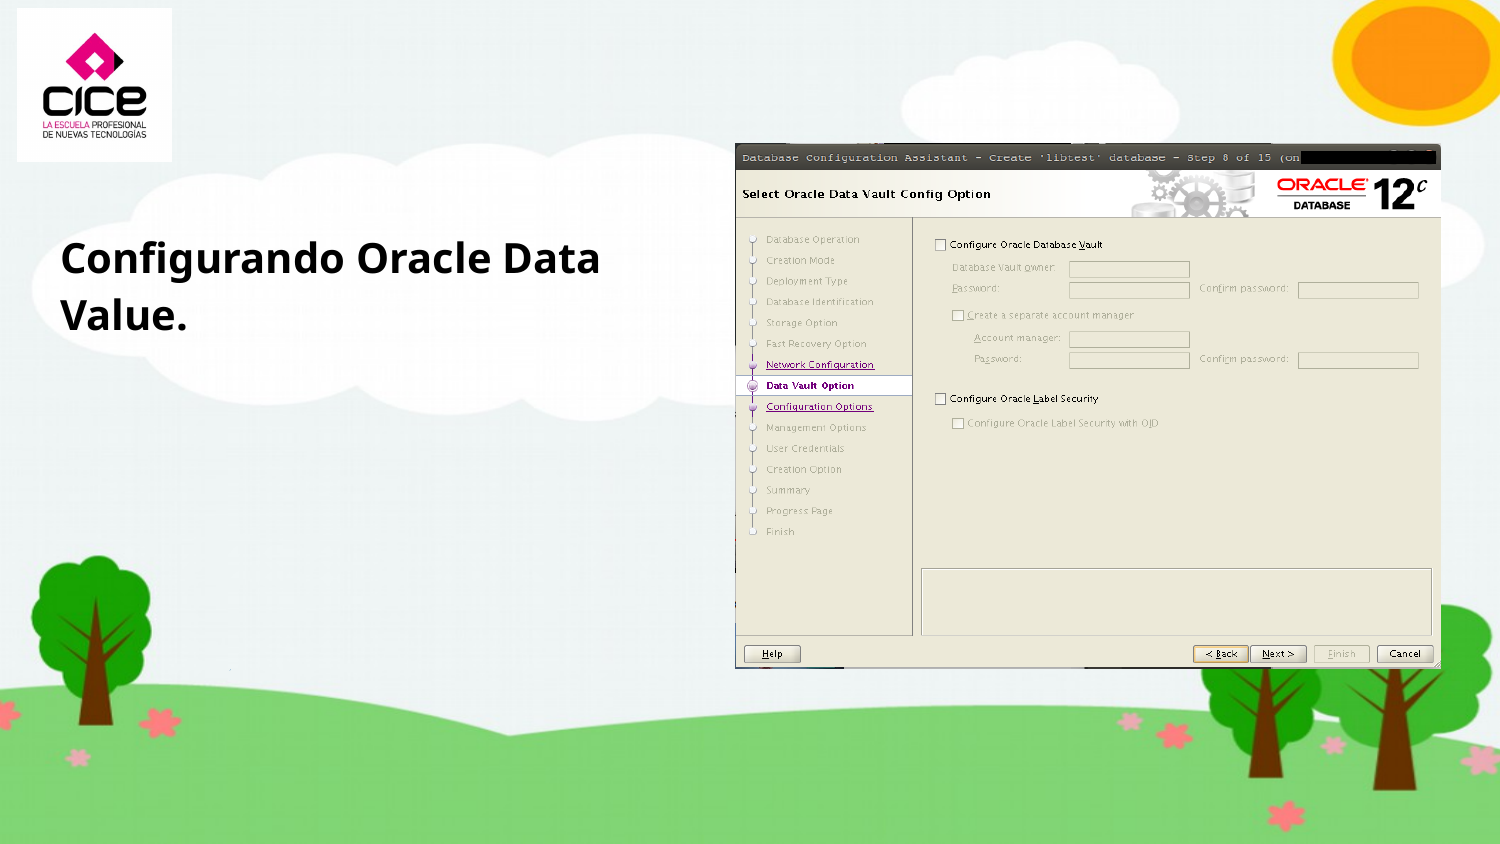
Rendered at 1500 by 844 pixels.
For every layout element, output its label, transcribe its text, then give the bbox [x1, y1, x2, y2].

title Configurando Oracle Data Value. [60, 240, 706, 332]
picture [0, 0, 1500, 844]
